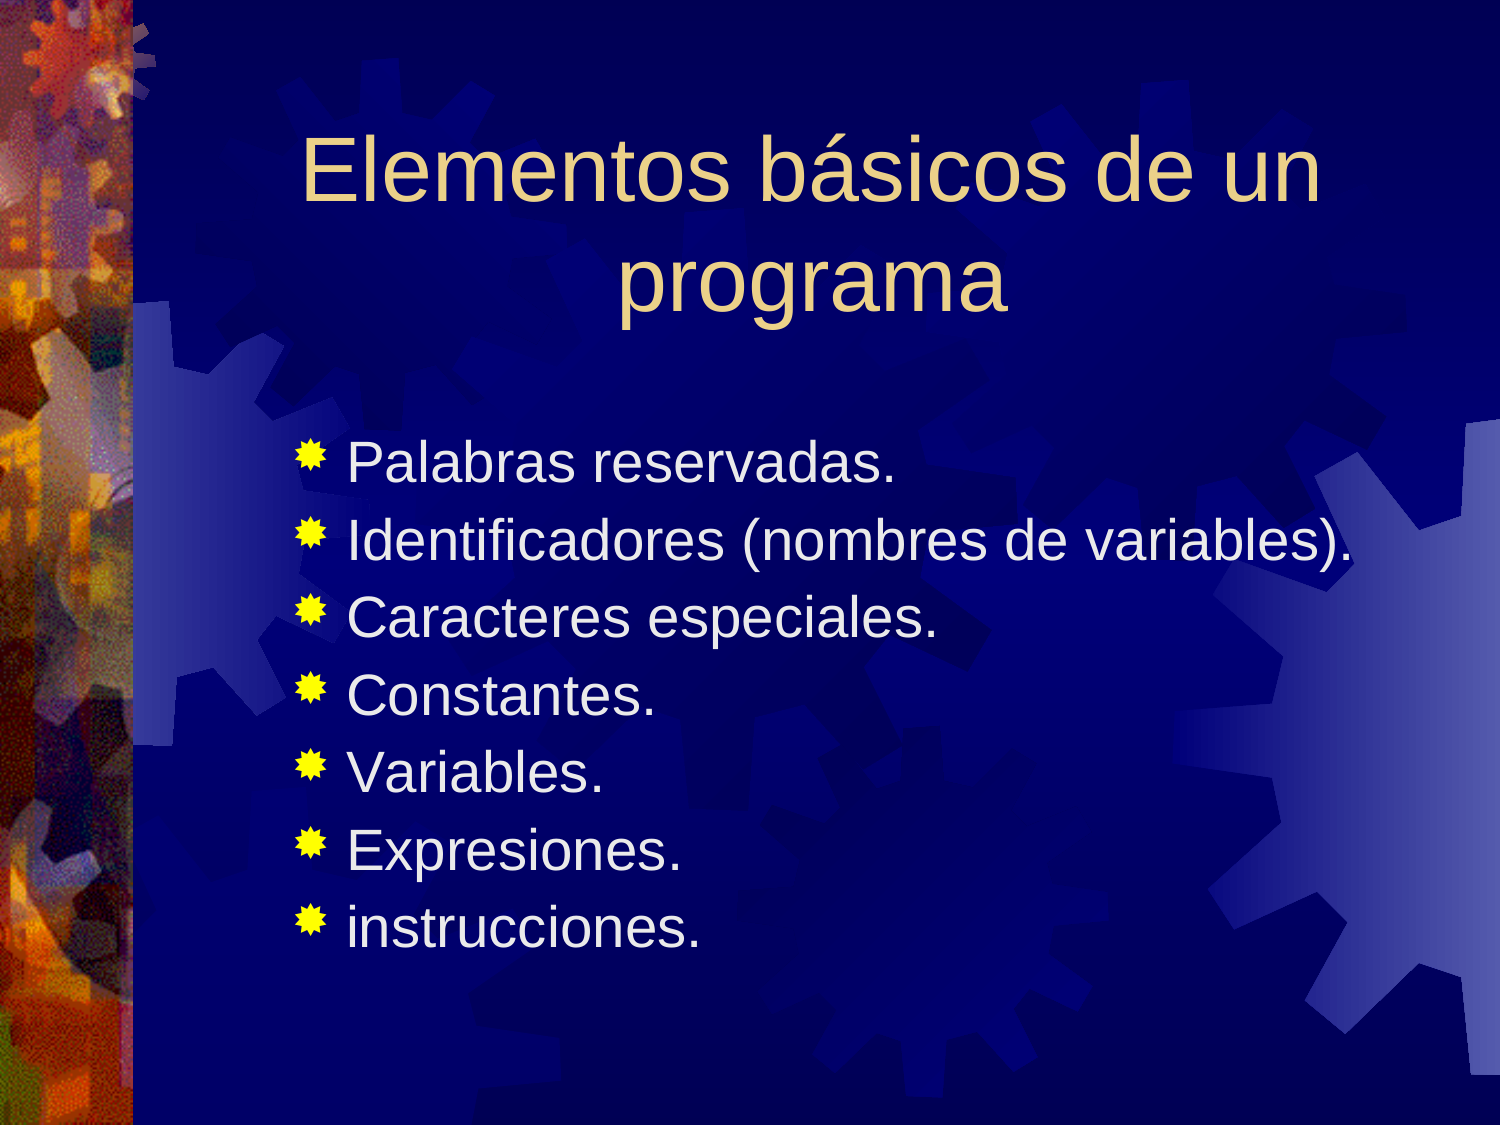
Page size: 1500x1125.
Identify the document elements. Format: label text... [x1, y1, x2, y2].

text_box Elementos básicos de un programa [174, 87, 1450, 338]
picture [0, 0, 133, 1125]
text_box Palabras reservadas. Identificadores (nombres de variables). Caracteres especiales. Constantes. Variables. Expresiones. instrucciones. [275, 425, 1401, 1013]
